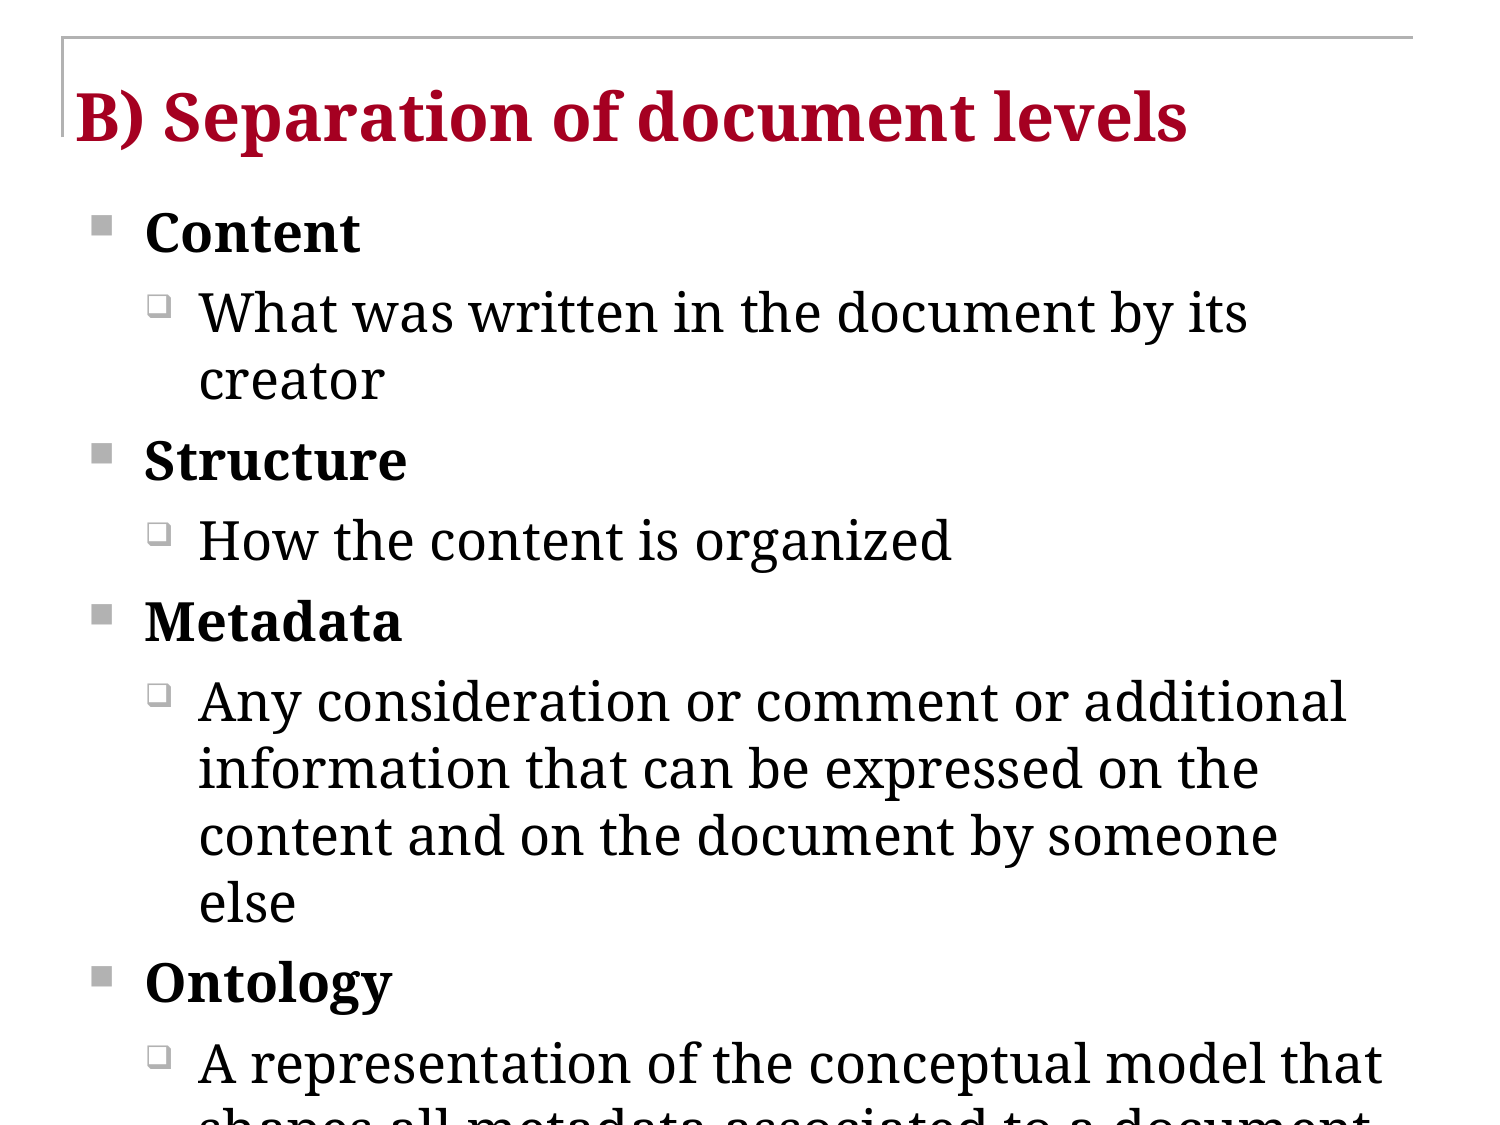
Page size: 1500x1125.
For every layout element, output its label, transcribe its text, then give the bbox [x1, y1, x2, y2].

list Content What was written in the document by its creator Structure How the content is organized Metadata Any consideration or comment or additional information that can be expressed on the content and on the document by someone else Ontology A representation of the conceptual model that shapes all metadata associated to a document [88, 196, 1388, 1028]
title B) Separation of document levels [74, 45, 1459, 185]
